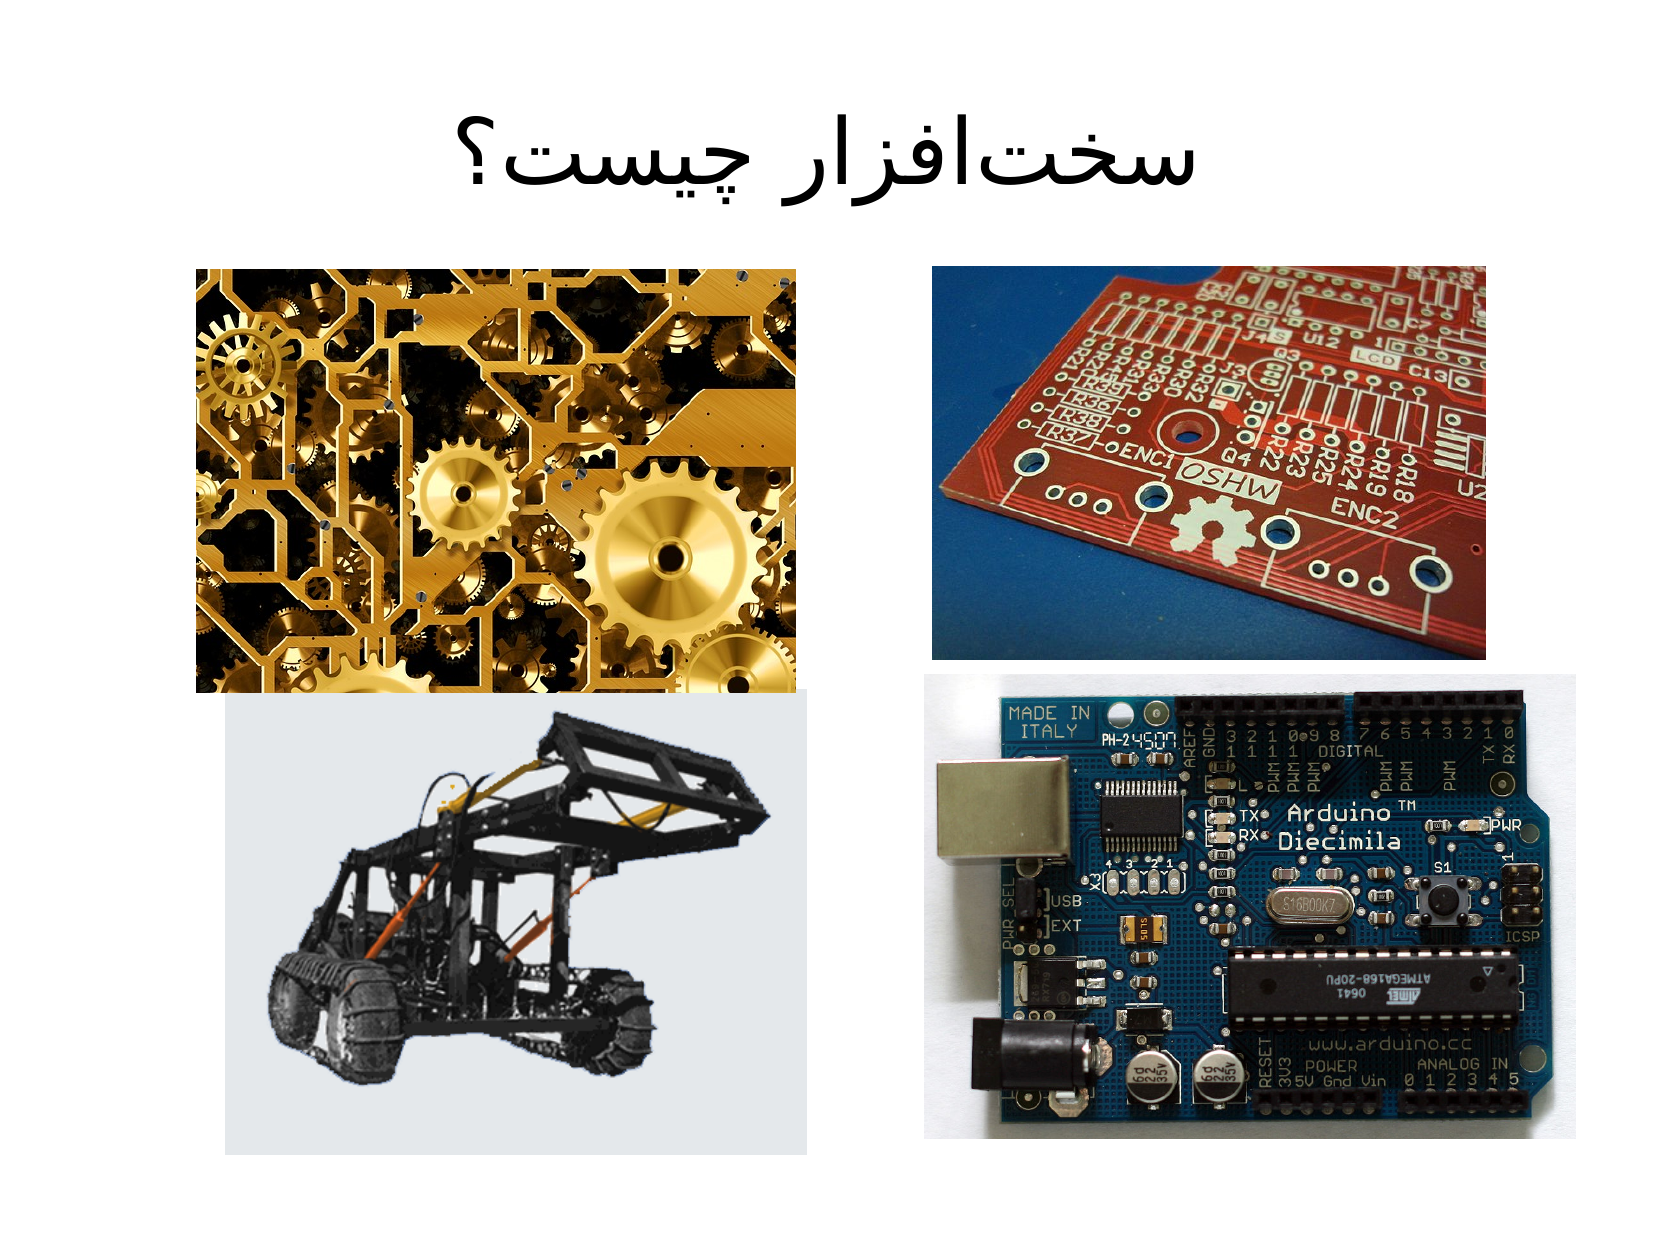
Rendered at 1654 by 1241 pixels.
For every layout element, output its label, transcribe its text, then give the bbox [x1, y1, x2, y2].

picture [924, 674, 1576, 1139]
picture [932, 266, 1486, 661]
title سخت‌افزار چیست؟ [82, 49, 1571, 257]
picture [196, 269, 807, 1156]
